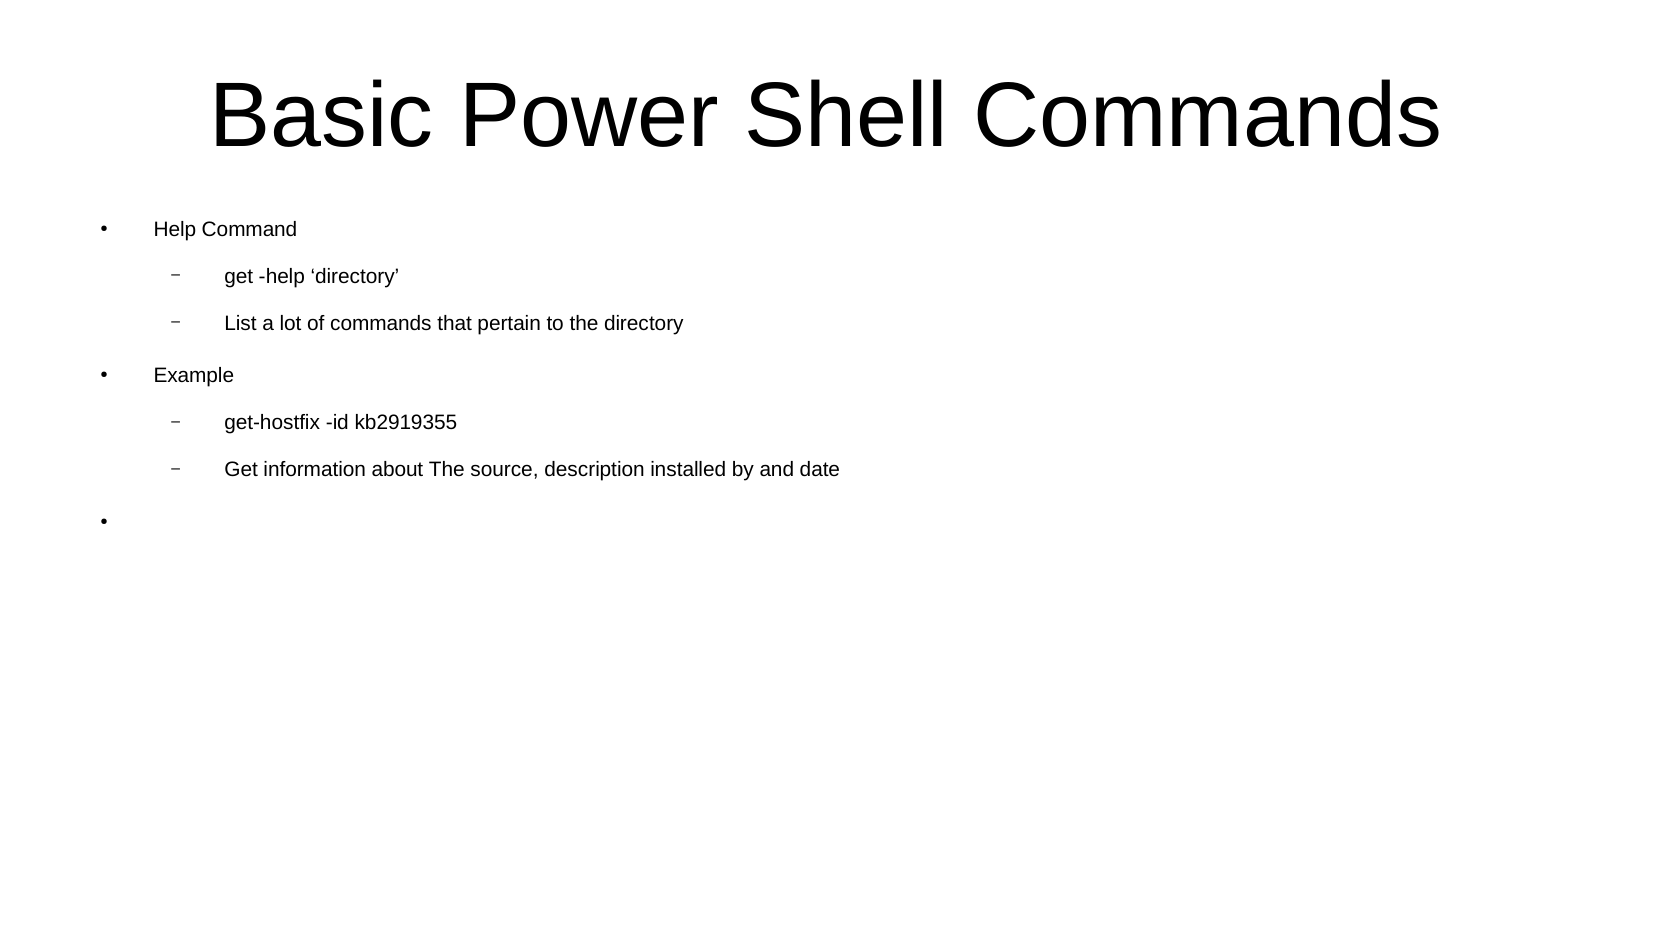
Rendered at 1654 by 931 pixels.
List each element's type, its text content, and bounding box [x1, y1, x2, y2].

title Basic Power Shell Commands [82, 37, 1571, 193]
list Help Command get -help ‘directory’ List a lot of commands that pertain to the directory Example get-hostfix -id kb2919355 Get information about The source, description installed by and date [82, 217, 1576, 916]
